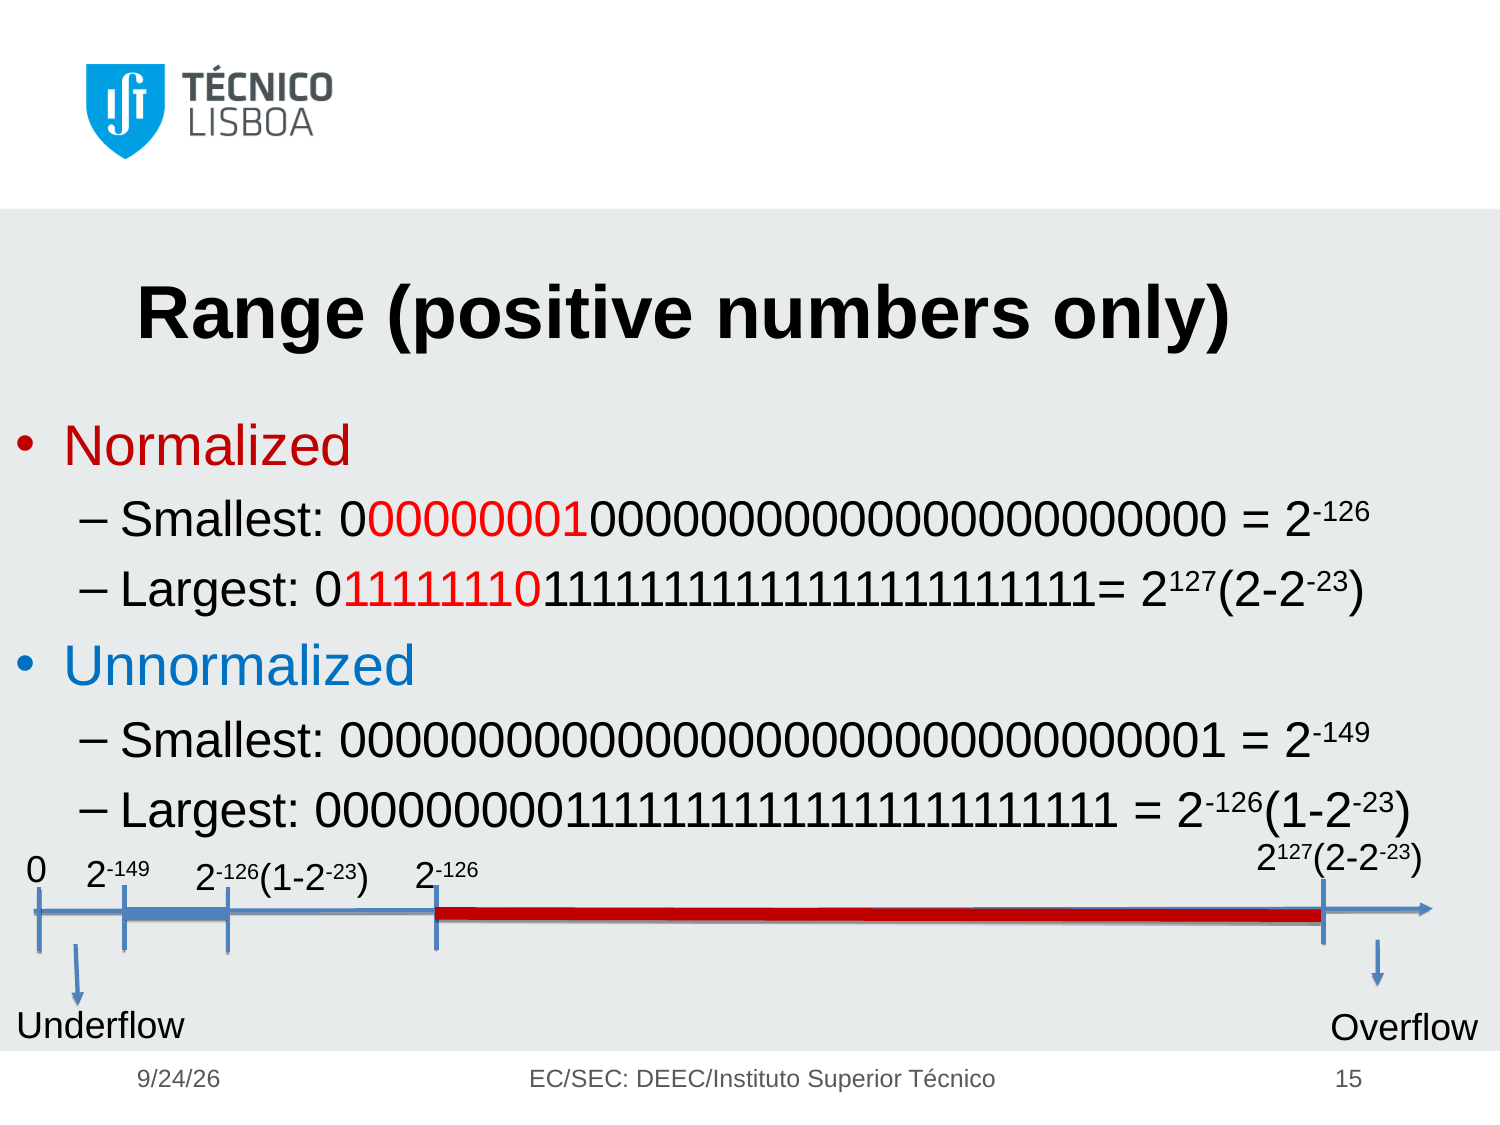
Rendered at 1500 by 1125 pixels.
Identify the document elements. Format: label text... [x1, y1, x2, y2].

list Normalized Smallest: 00000000100000000000000000000000 = 2-126 Largest: 01111111011111111111111111111111= 2127(2-2-23) Unnormalized Smallest: 00000000000000000000000000000001 = 2-149 Largest: 00000000011111111111111111111111 = 2-126(1-2-23) [0, 400, 1500, 1005]
text_box Underflow [1, 993, 200, 1054]
text_box 2127(2-2-23) [1241, 826, 1438, 886]
text_box 2-126 [399, 843, 494, 904]
title Range (positive numbers only) [121, 237, 1378, 381]
slide_number <number> [1077, 1052, 1378, 1103]
text_box Overflow [1315, 995, 1493, 1056]
text_box 0 [11, 837, 62, 898]
slide_number 11/15/18 [121, 1052, 425, 1103]
footer EC/SEC: DEEC/Instituto Superior Técnico [512, 1052, 1021, 1103]
text_box 2-126(1-2-23) [180, 845, 385, 906]
picture [0, 1005, 1500, 1125]
picture [0, 0, 1500, 400]
text_box 2-149 [71, 842, 165, 903]
